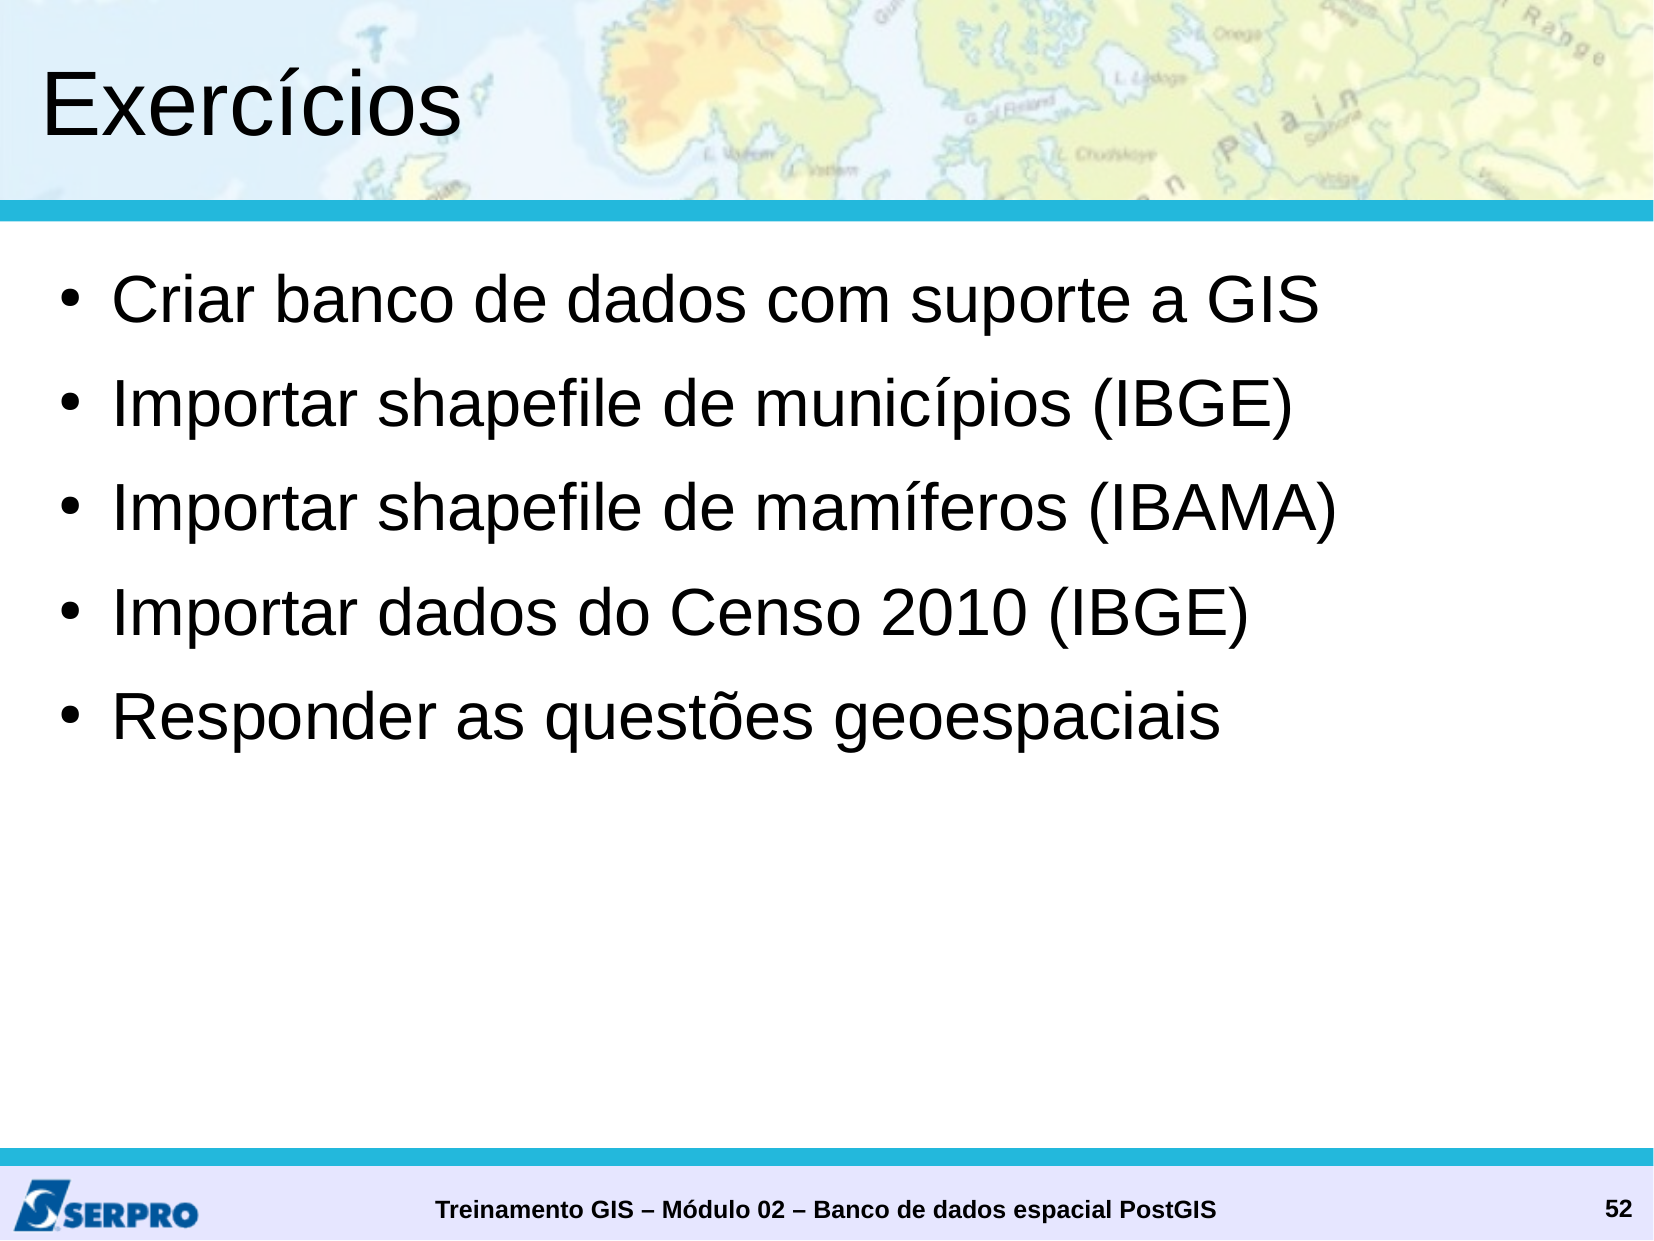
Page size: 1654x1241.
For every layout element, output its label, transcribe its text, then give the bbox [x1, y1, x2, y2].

title Exercícios [40, 49, 1614, 159]
picture [10, 1177, 201, 1235]
list Criar banco de dados com suporte a GIS Importar shapefile de municípios (IBGE) Importar shapefile de mamíferos (IBAMA) Importar dados do Censo 2010 (IBGE) Responder as questões geoespaciais [40, 261, 1616, 1109]
